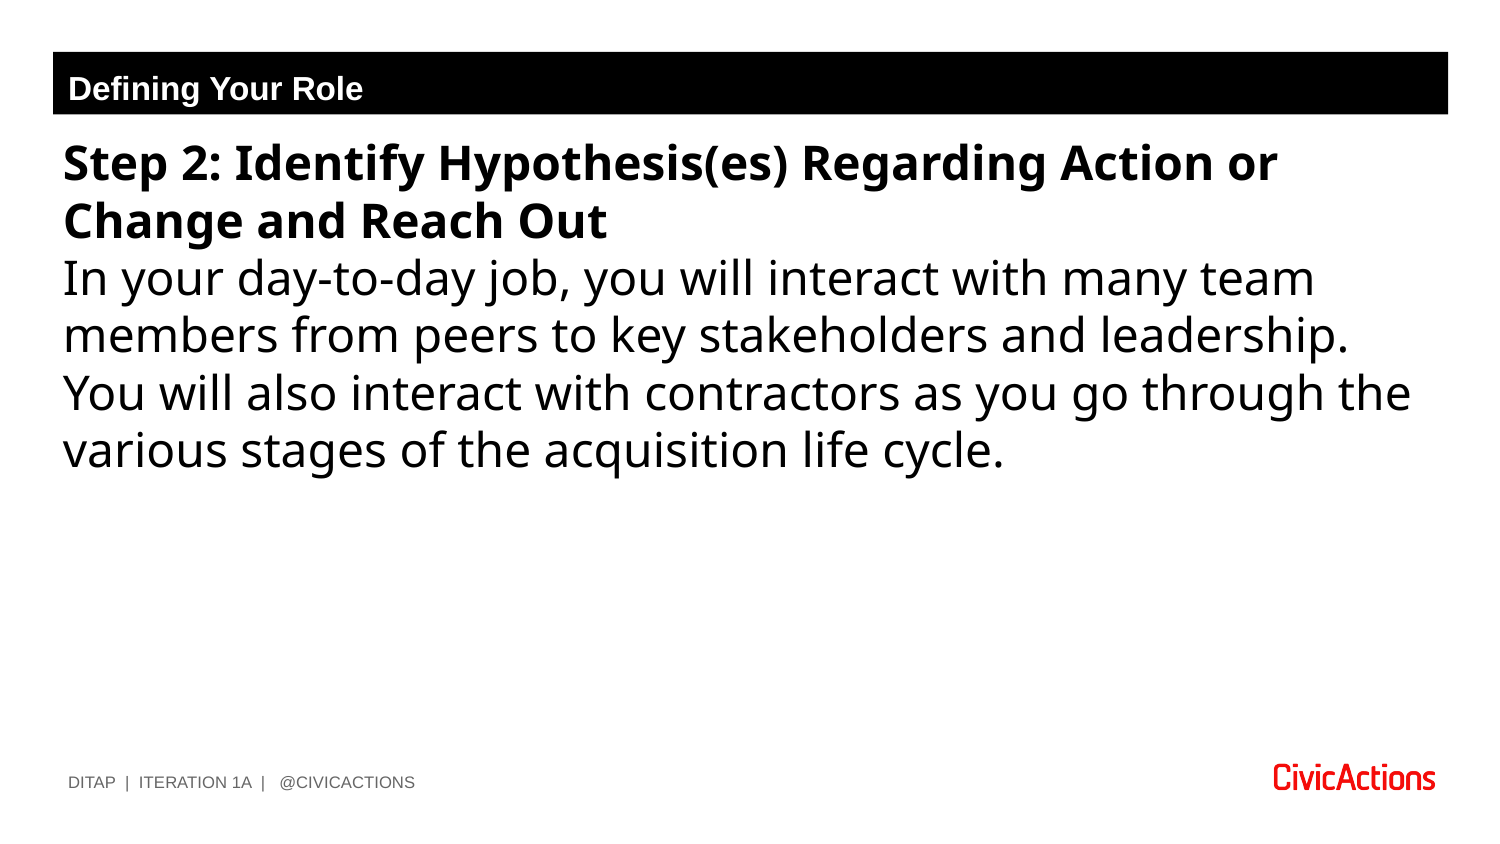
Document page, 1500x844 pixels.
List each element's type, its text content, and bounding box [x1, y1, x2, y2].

title Defining Your Role [53, 51, 1449, 115]
list Step 2: Identify Hypothesis(es) Regarding Action or Change and Reach Out In your day-to-day job, you will interact with many team members from peers to key stakeholders and leadership. You will also interact with contractors as you go through the various stages of the acquisition life cycle. [53, 123, 1449, 717]
picture [1271, 758, 1438, 795]
